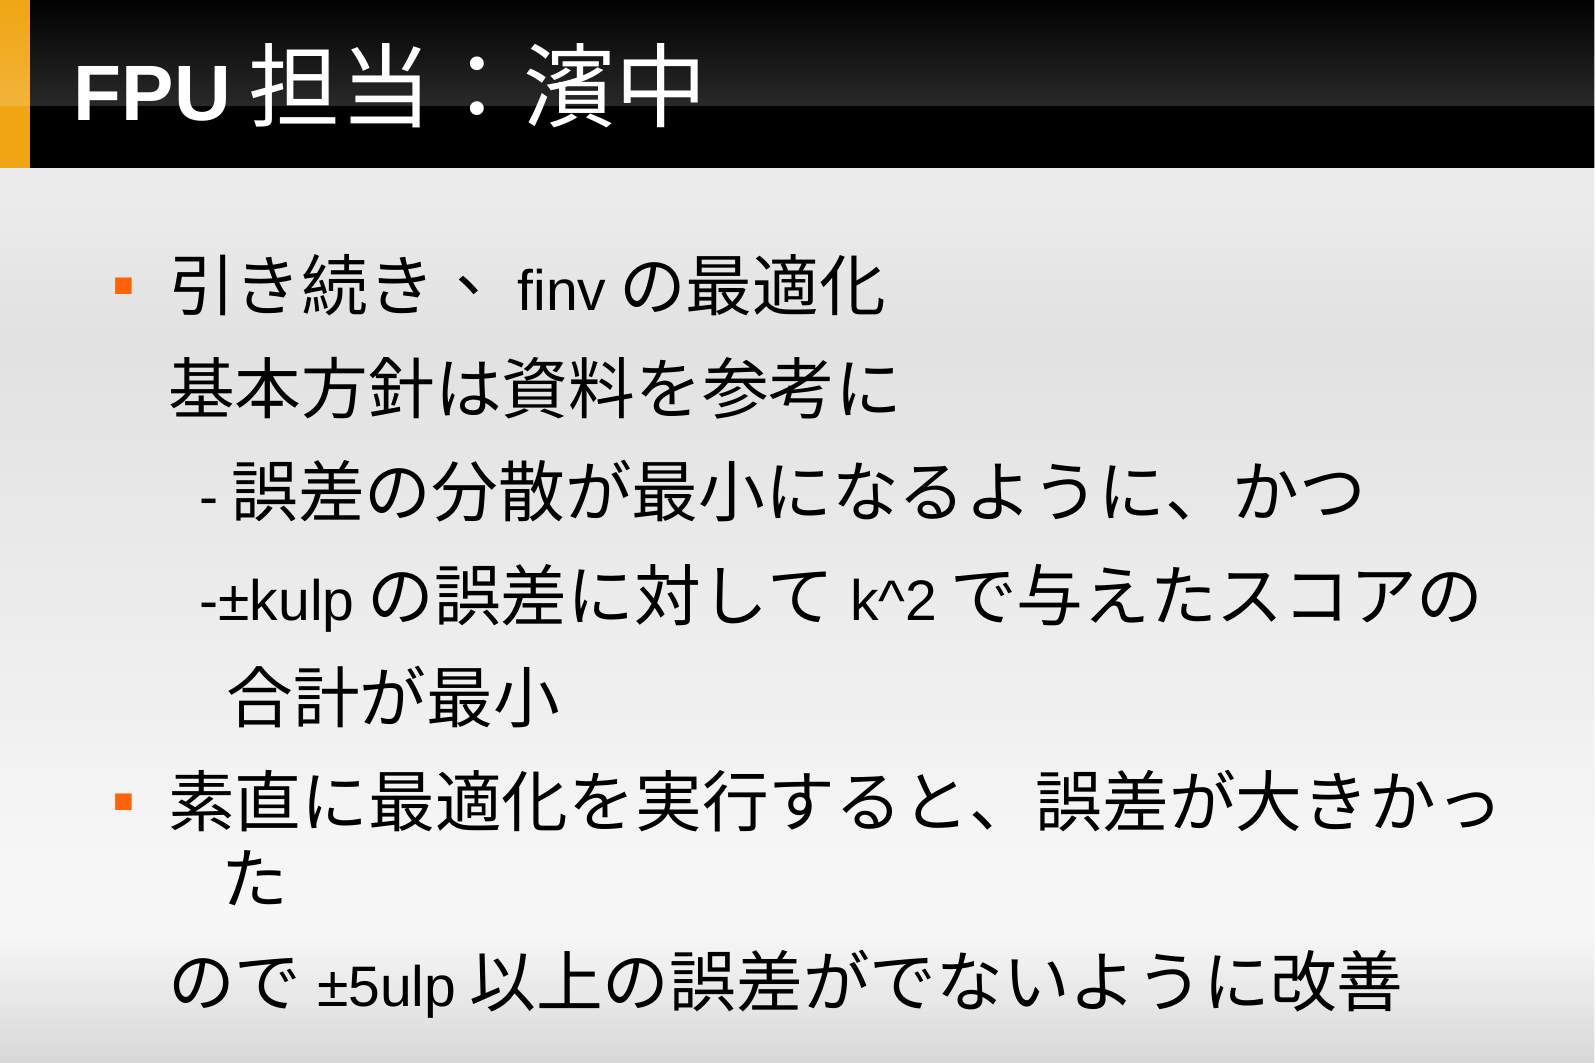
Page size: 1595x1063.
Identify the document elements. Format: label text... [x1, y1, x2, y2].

picture [0, 0, 1595, 1063]
title FPU担当：濱中 [74, 0, 1510, 178]
list 引き続き、finvの最適化 基本方針は資料を参考に -誤差の分散が最小になるように、かつ -±kulpの誤差に対してk^2で与えたスコアの 合計が最小 素直に最適化を実行すると、誤差が大きかった ので±5ulp以上の誤差がでないように改善 [79, 248, 1515, 1048]
